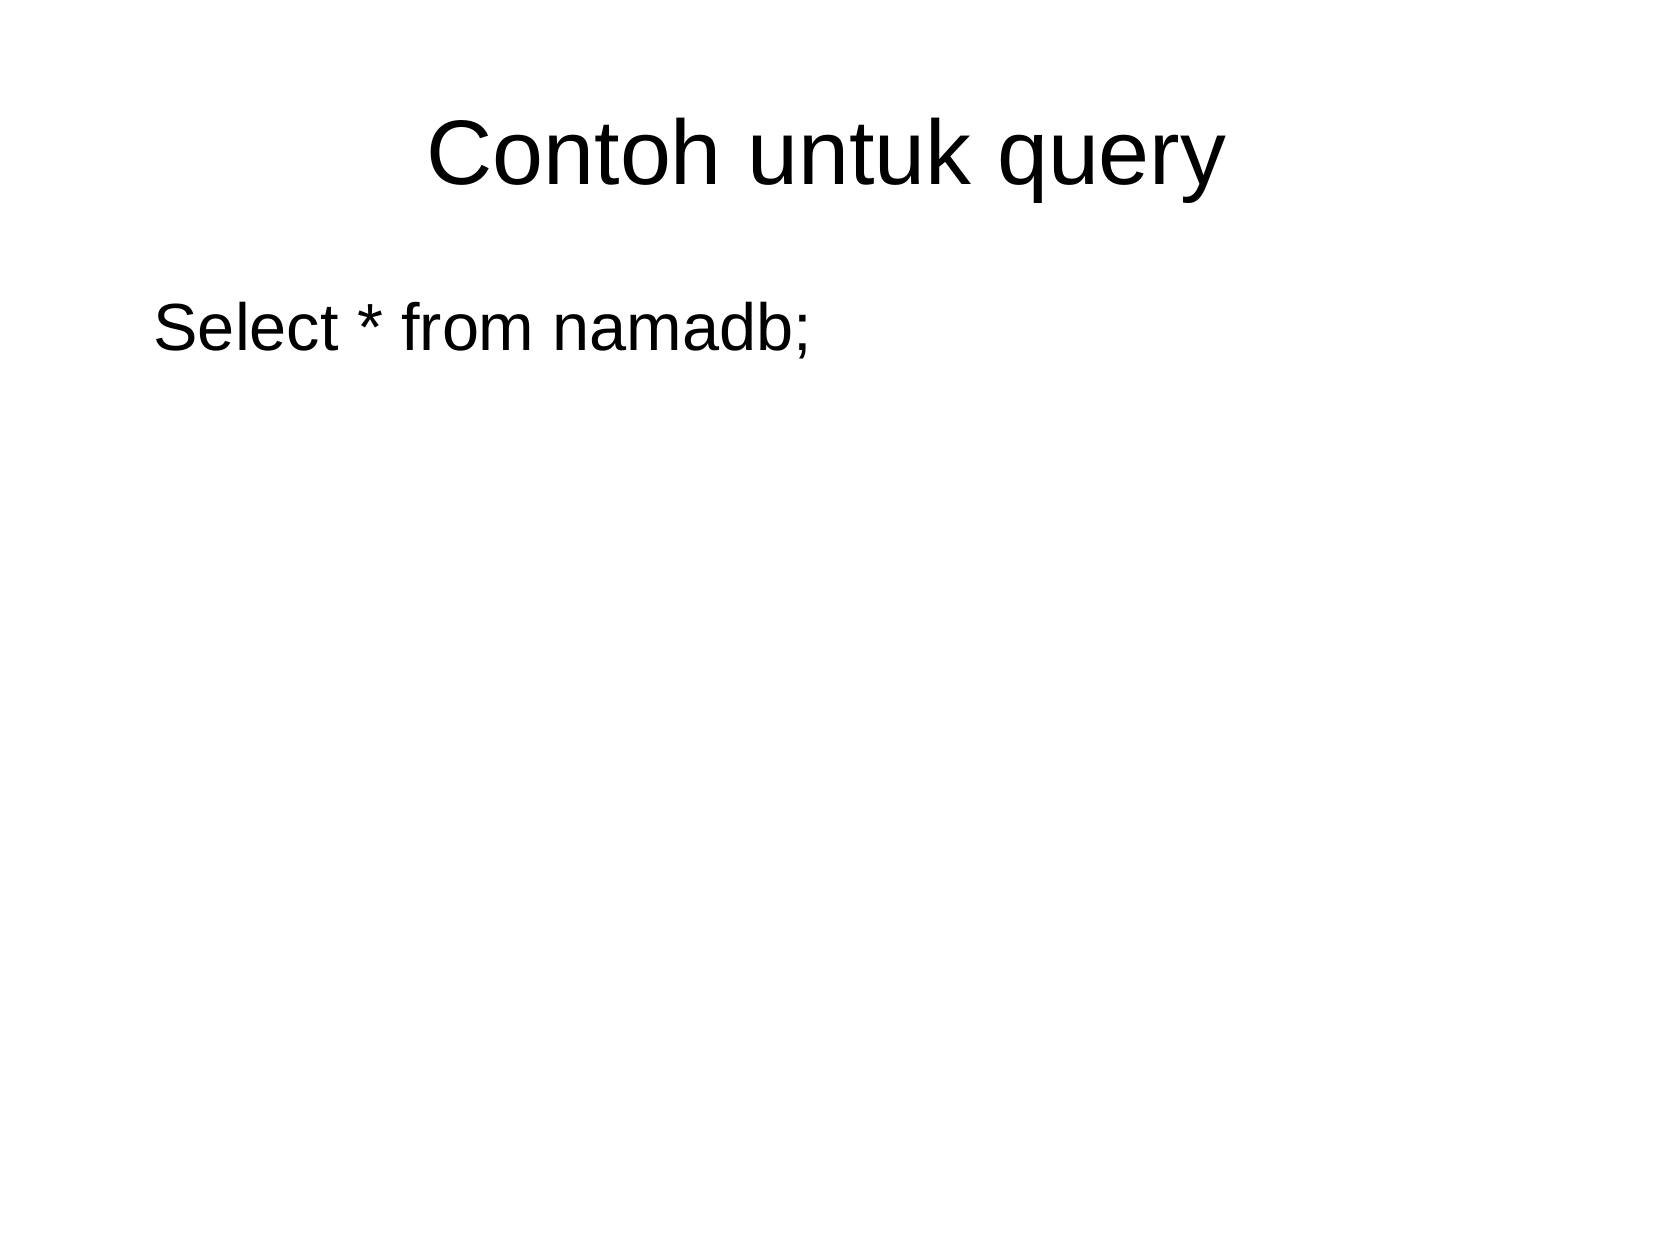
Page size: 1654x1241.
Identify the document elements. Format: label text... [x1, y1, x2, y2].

list Select * from namadb; [82, 290, 1571, 1010]
title Contoh untuk query [82, 49, 1571, 257]
